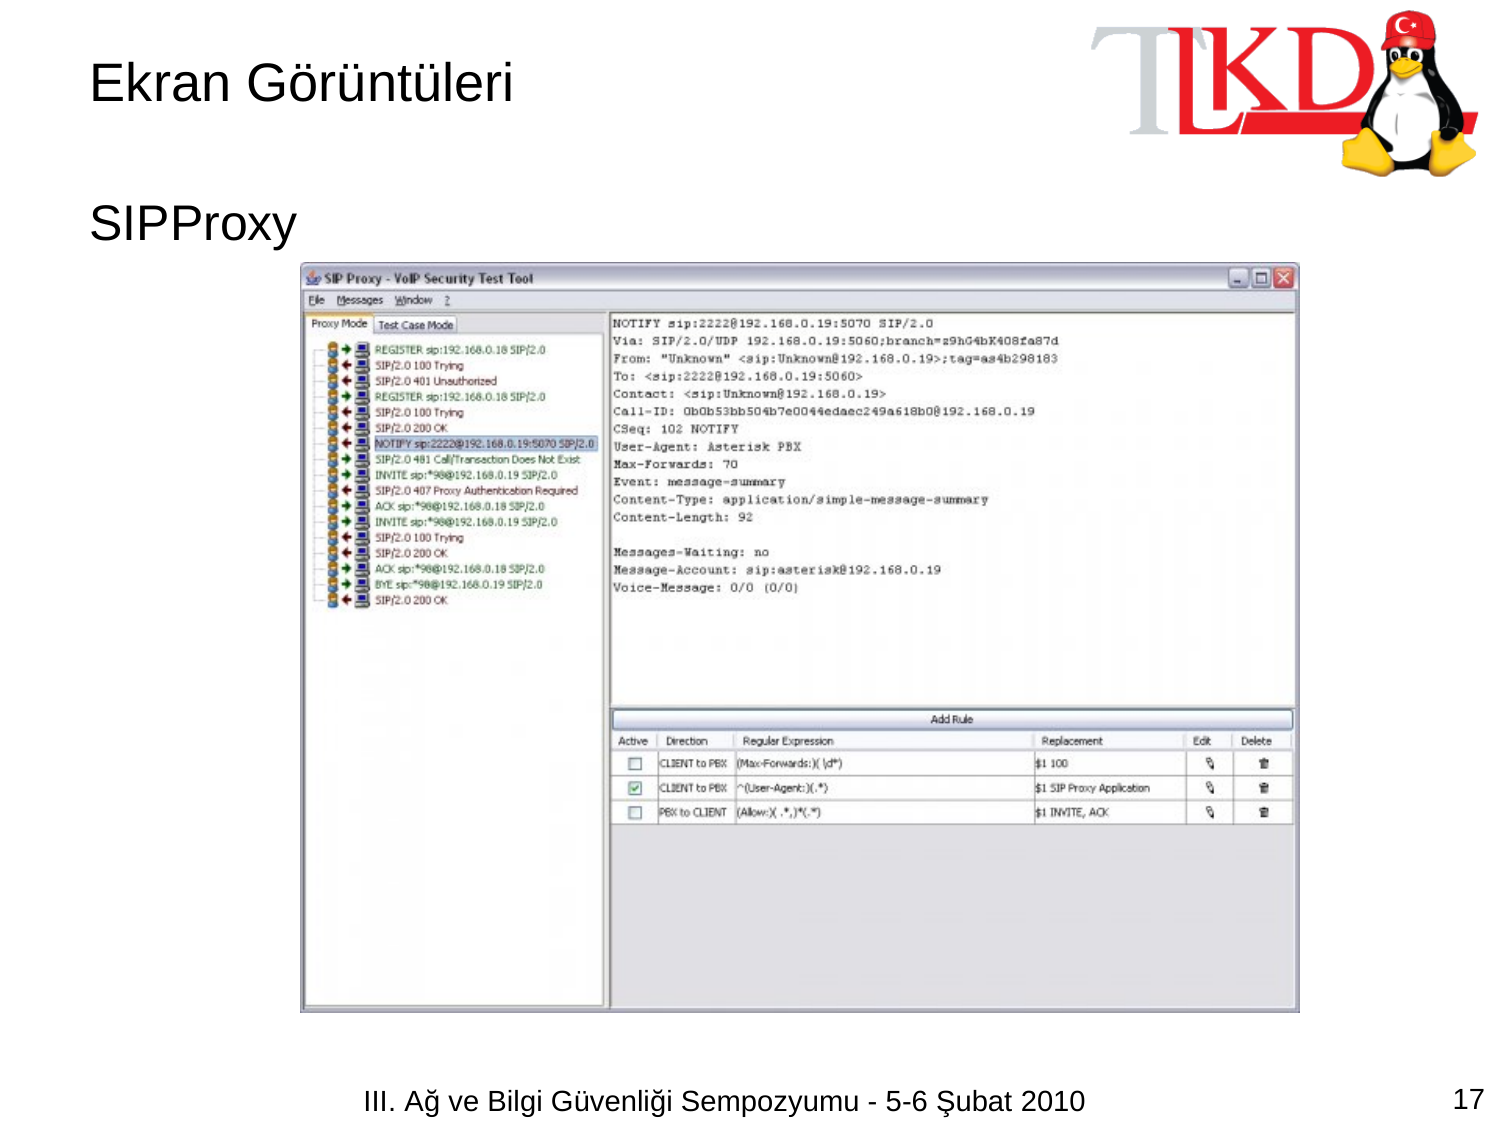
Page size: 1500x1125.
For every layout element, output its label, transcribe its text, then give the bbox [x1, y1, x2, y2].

picture [300, 262, 1300, 1013]
title Ekran Görüntüleri [75, 45, 1070, 151]
list SIPProxy [75, 187, 1426, 1005]
picture [1087, 0, 1491, 188]
